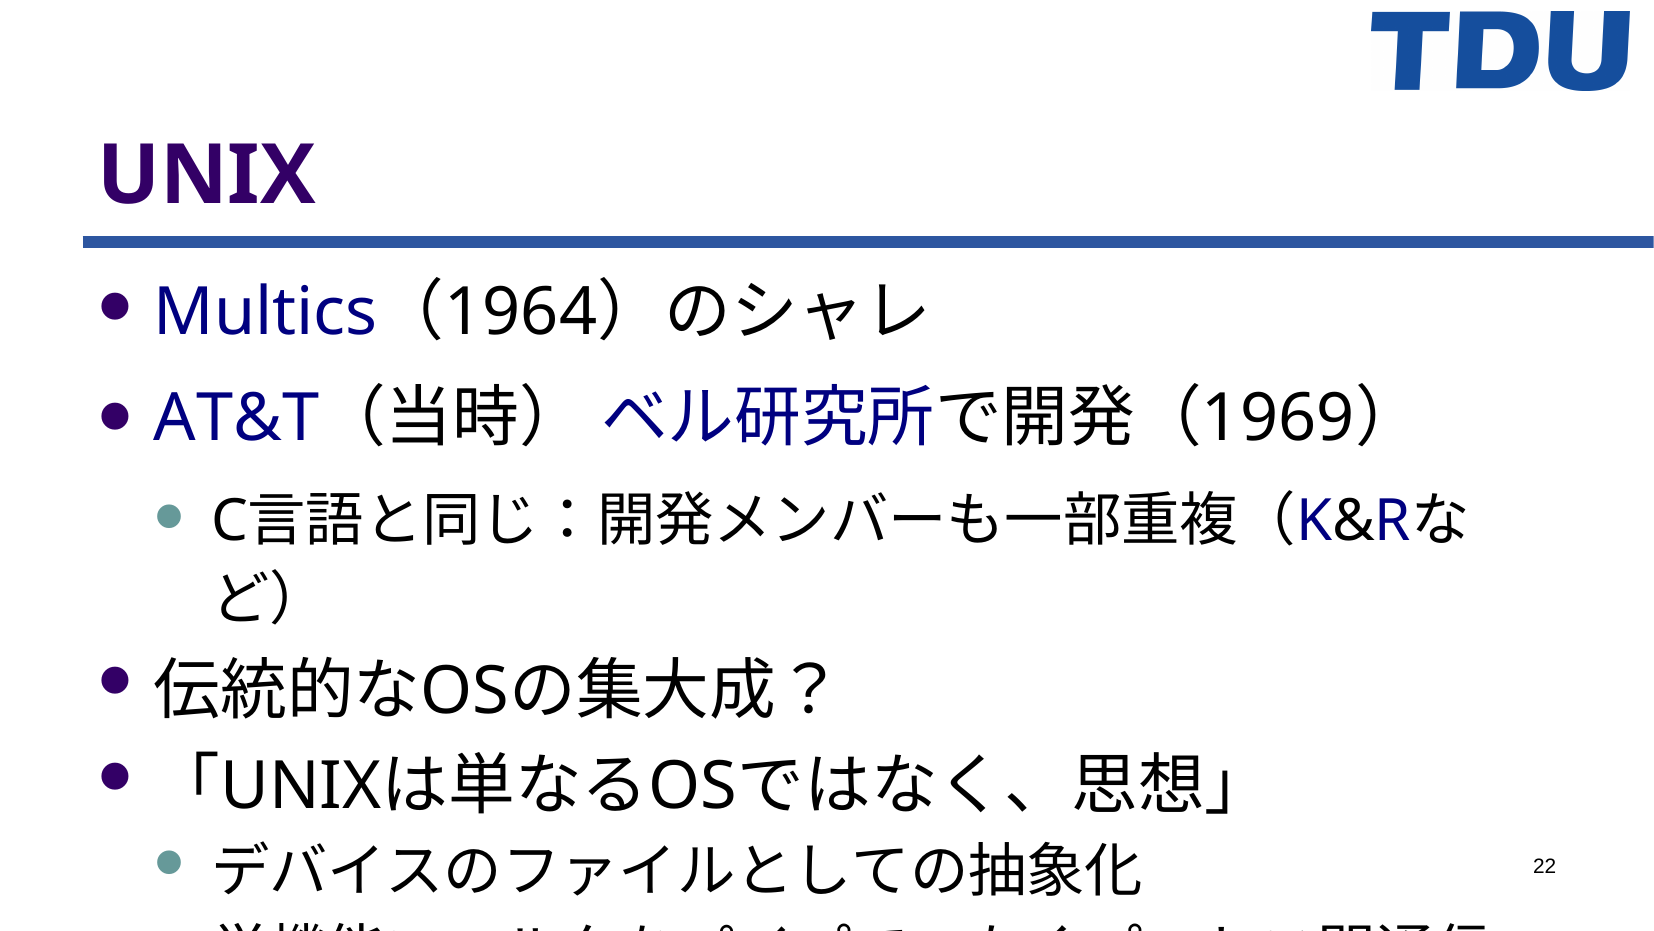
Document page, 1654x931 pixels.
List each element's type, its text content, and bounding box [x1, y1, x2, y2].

list Multics（1964）のシャレ AT&T（当時） ベル研究所で開発（1969） C言語と同じ：開発メンバーも一部重複（K&Rなど） 伝統的なOSの集大成？ 「UNIXは単なるOSではなく、思想」 デバイスのファイルとしての抽象化 単機能フィルタをパイプでつなぐプロセス間通信 [82, 259, 1571, 886]
title UNIX [82, 51, 1571, 228]
picture [1371, 11, 1630, 91]
